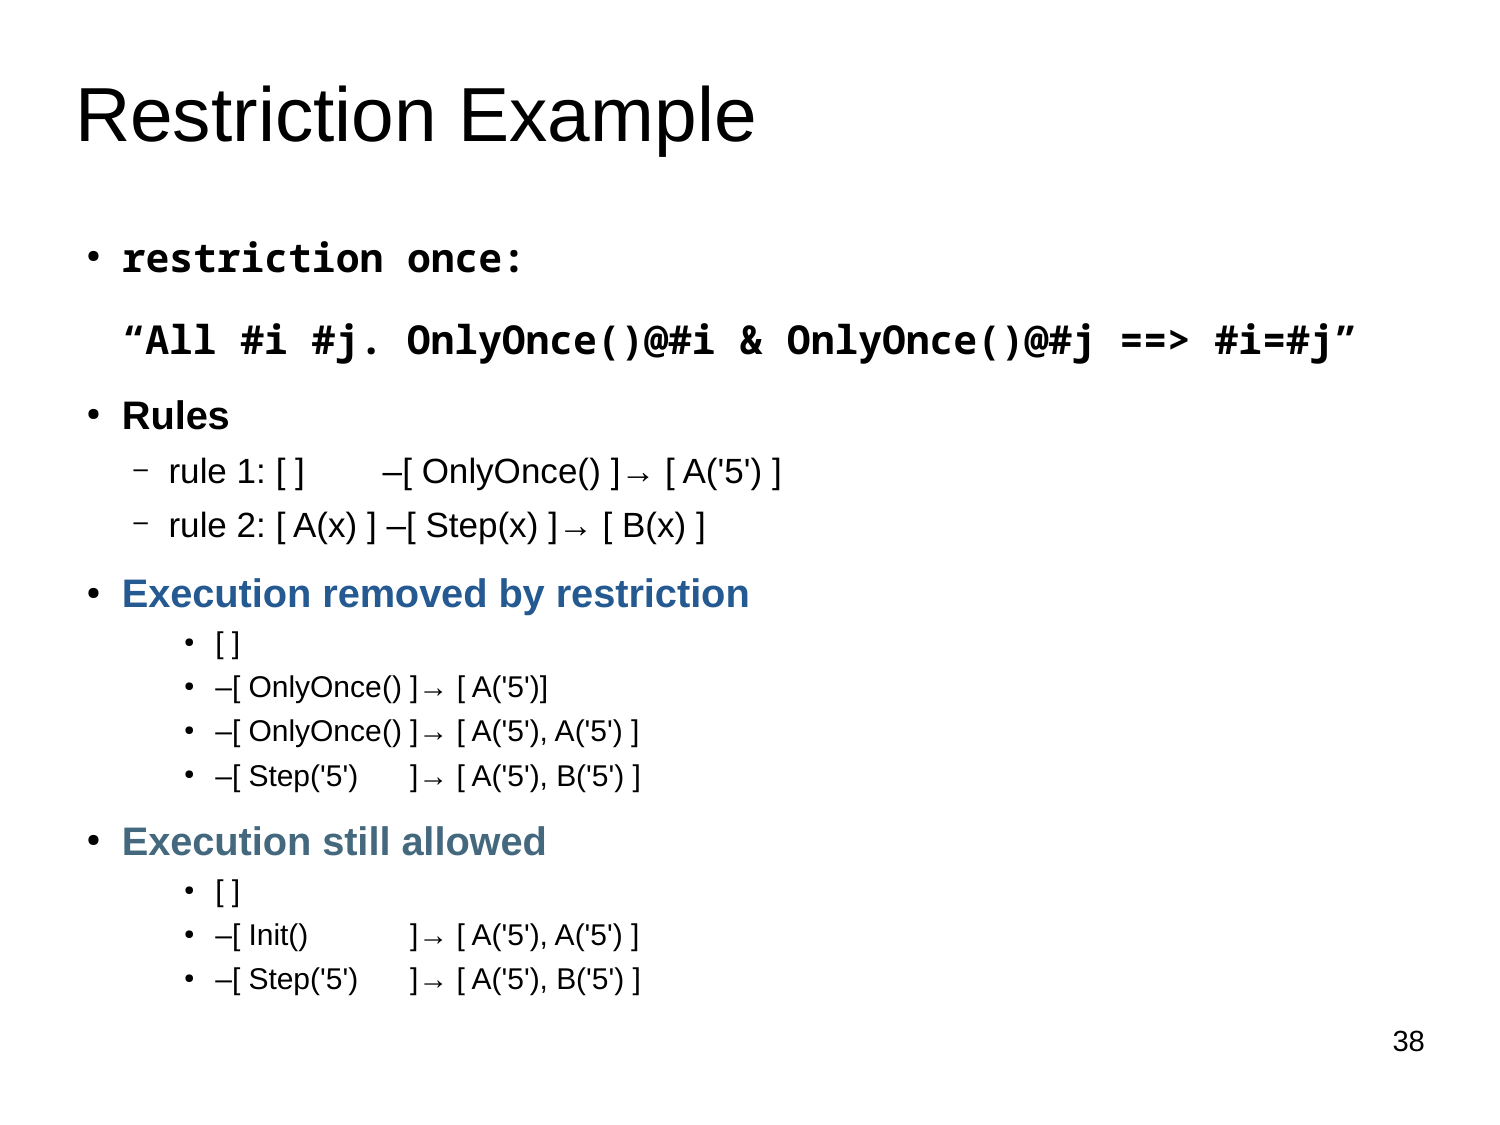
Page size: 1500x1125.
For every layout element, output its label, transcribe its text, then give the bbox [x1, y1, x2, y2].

list restriction once: “All #i #j. OnlyOnce()@#i & OnlyOnce()@#j ==> #i=#j” Rules rule 1: [ ] –[ OnlyOnce() ]→ [ A('5') ] rule 2: [ A(x) ] –[ Step(x) ]→ [ B(x) ] Execution removed by restriction [ ] –[ OnlyOnce() ]→ [ A('5')] –[ OnlyOnce() ]→ [ A('5'), A('5') ] –[ Step('5') ]→ [ A('5'), B('5') ] Execution still allowed [ ] –[ Init() ]→ [ A('5'), A('5') ] –[ Step('5') ]→ [ A('5'), B('5') ] [75, 230, 1425, 1014]
title Restriction Example [75, 44, 1425, 185]
